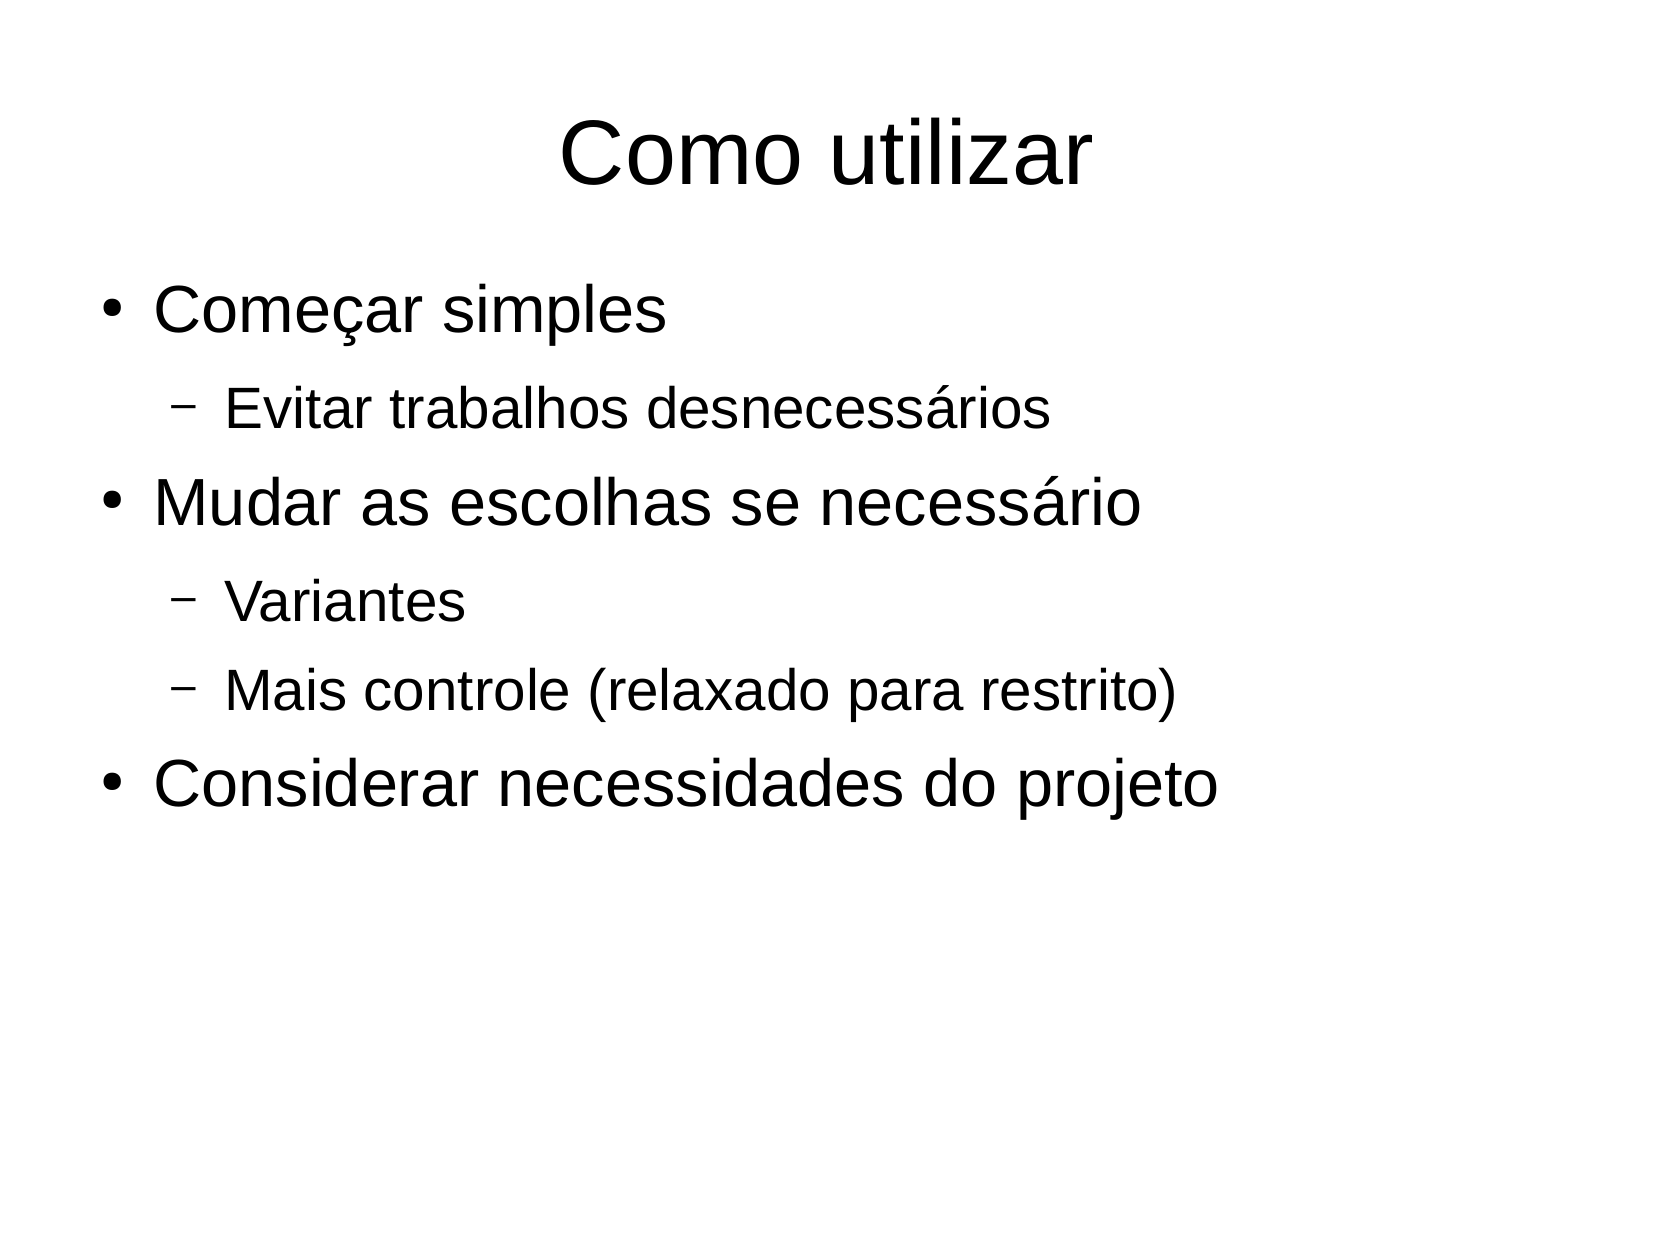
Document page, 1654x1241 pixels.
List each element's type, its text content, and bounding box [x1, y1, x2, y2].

title Como utilizar [82, 49, 1571, 257]
list Começar simples Evitar trabalhos desnecessários Mudar as escolhas se necessário Variantes Mais controle (relaxado para restrito) Considerar necessidades do projeto [82, 271, 1571, 1111]
